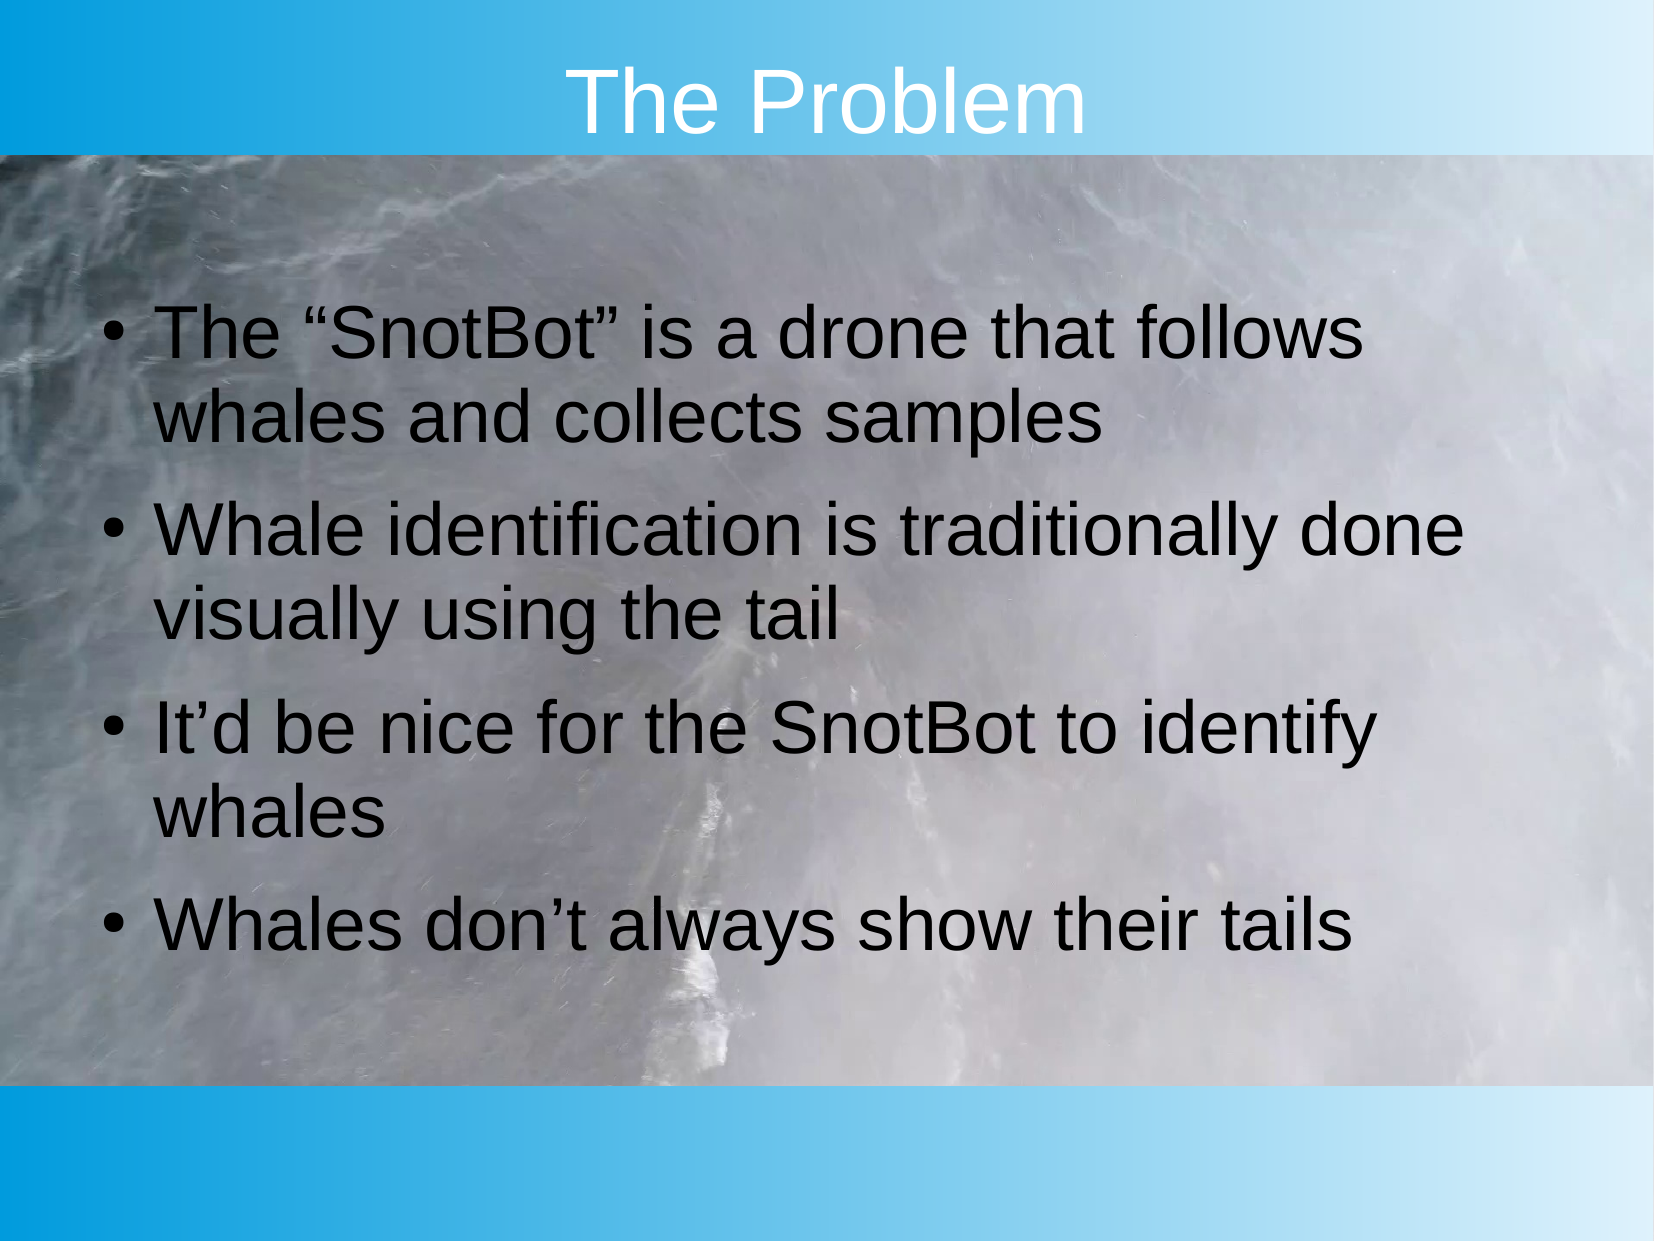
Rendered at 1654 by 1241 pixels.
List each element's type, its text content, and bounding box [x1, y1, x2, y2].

title The Problem [82, 49, 1571, 155]
list The “SnotBot” is a drone that follows whales and collects samples Whale identification is traditionally done visually using the tail It’d be nice for the SnotBot to identify whales Whales don’t always show their tails [82, 290, 1571, 1010]
picture [0, 0, 1654, 1241]
